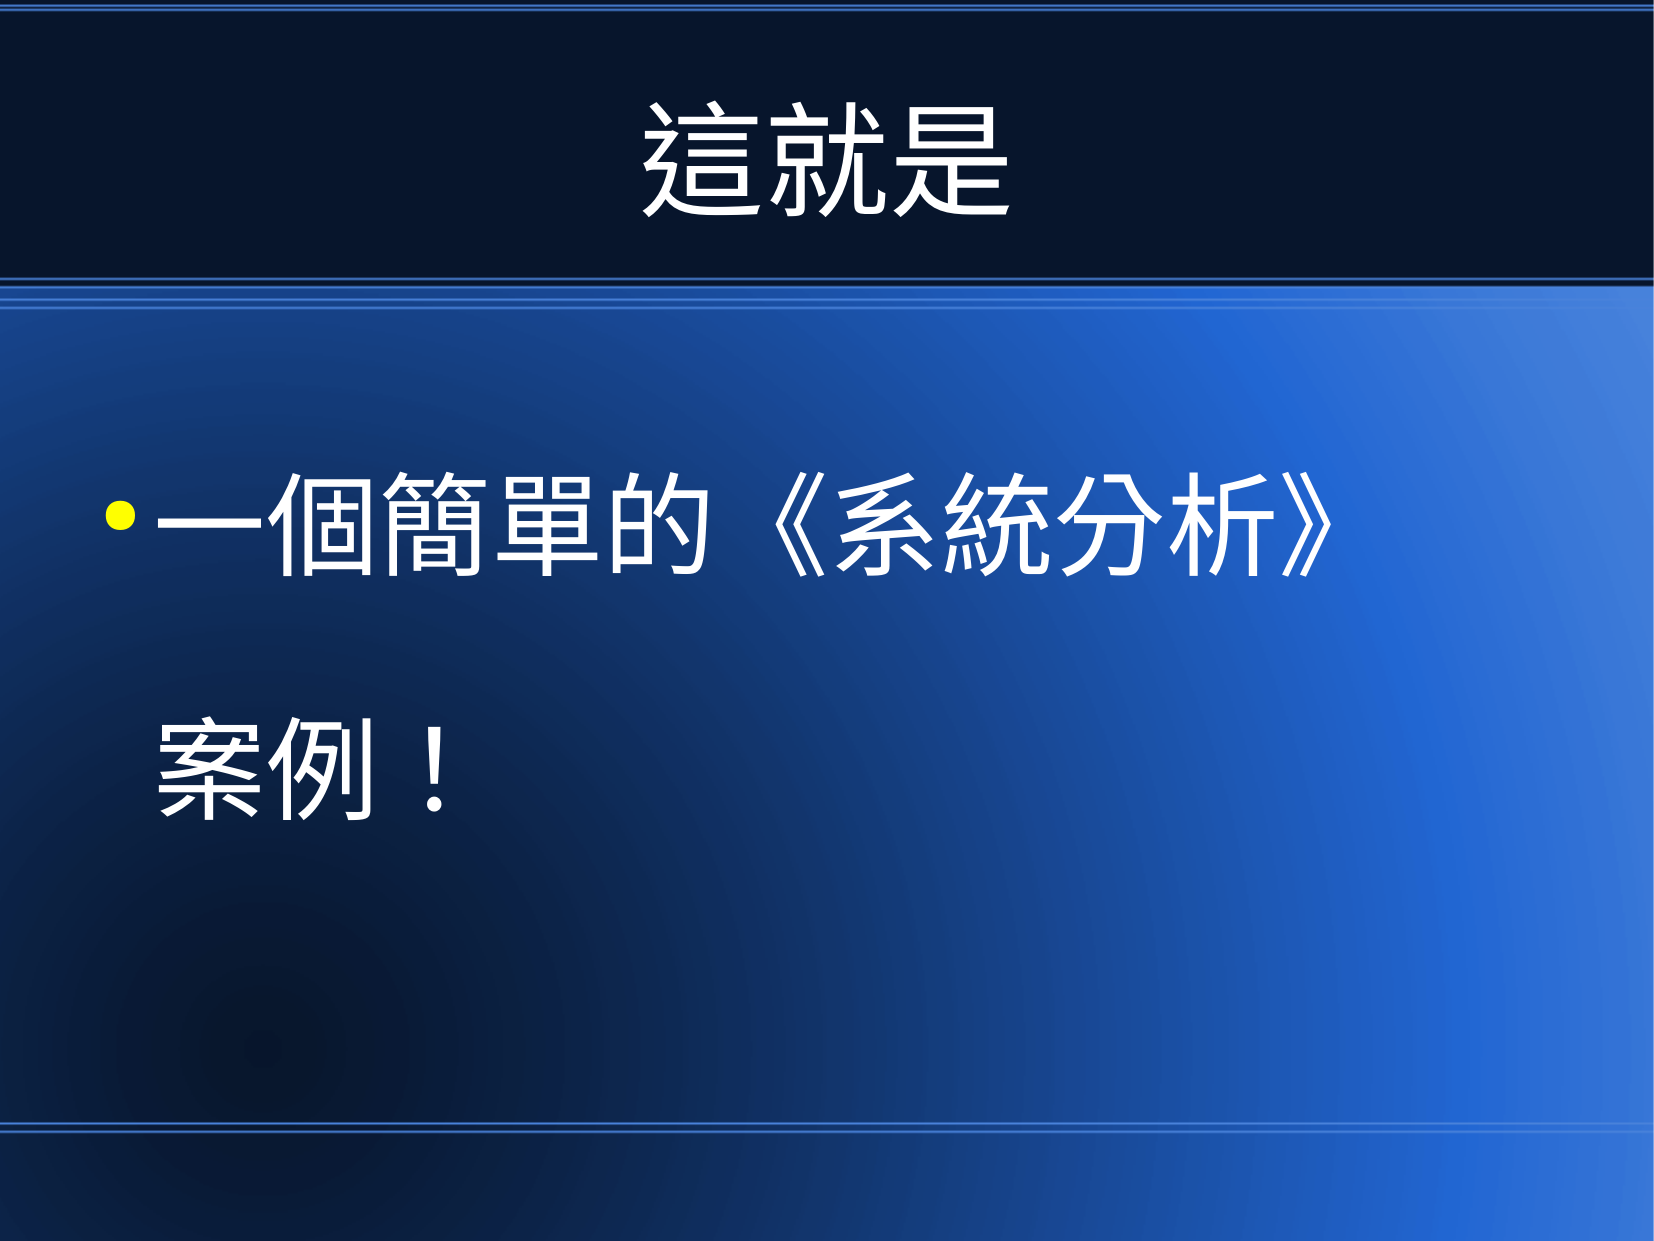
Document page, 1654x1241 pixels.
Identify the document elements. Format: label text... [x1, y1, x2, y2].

title 這就是 [82, 49, 1571, 257]
list 一個簡單的《系統分析》 案例！ [82, 355, 1571, 1241]
picture [0, 0, 1654, 1241]
